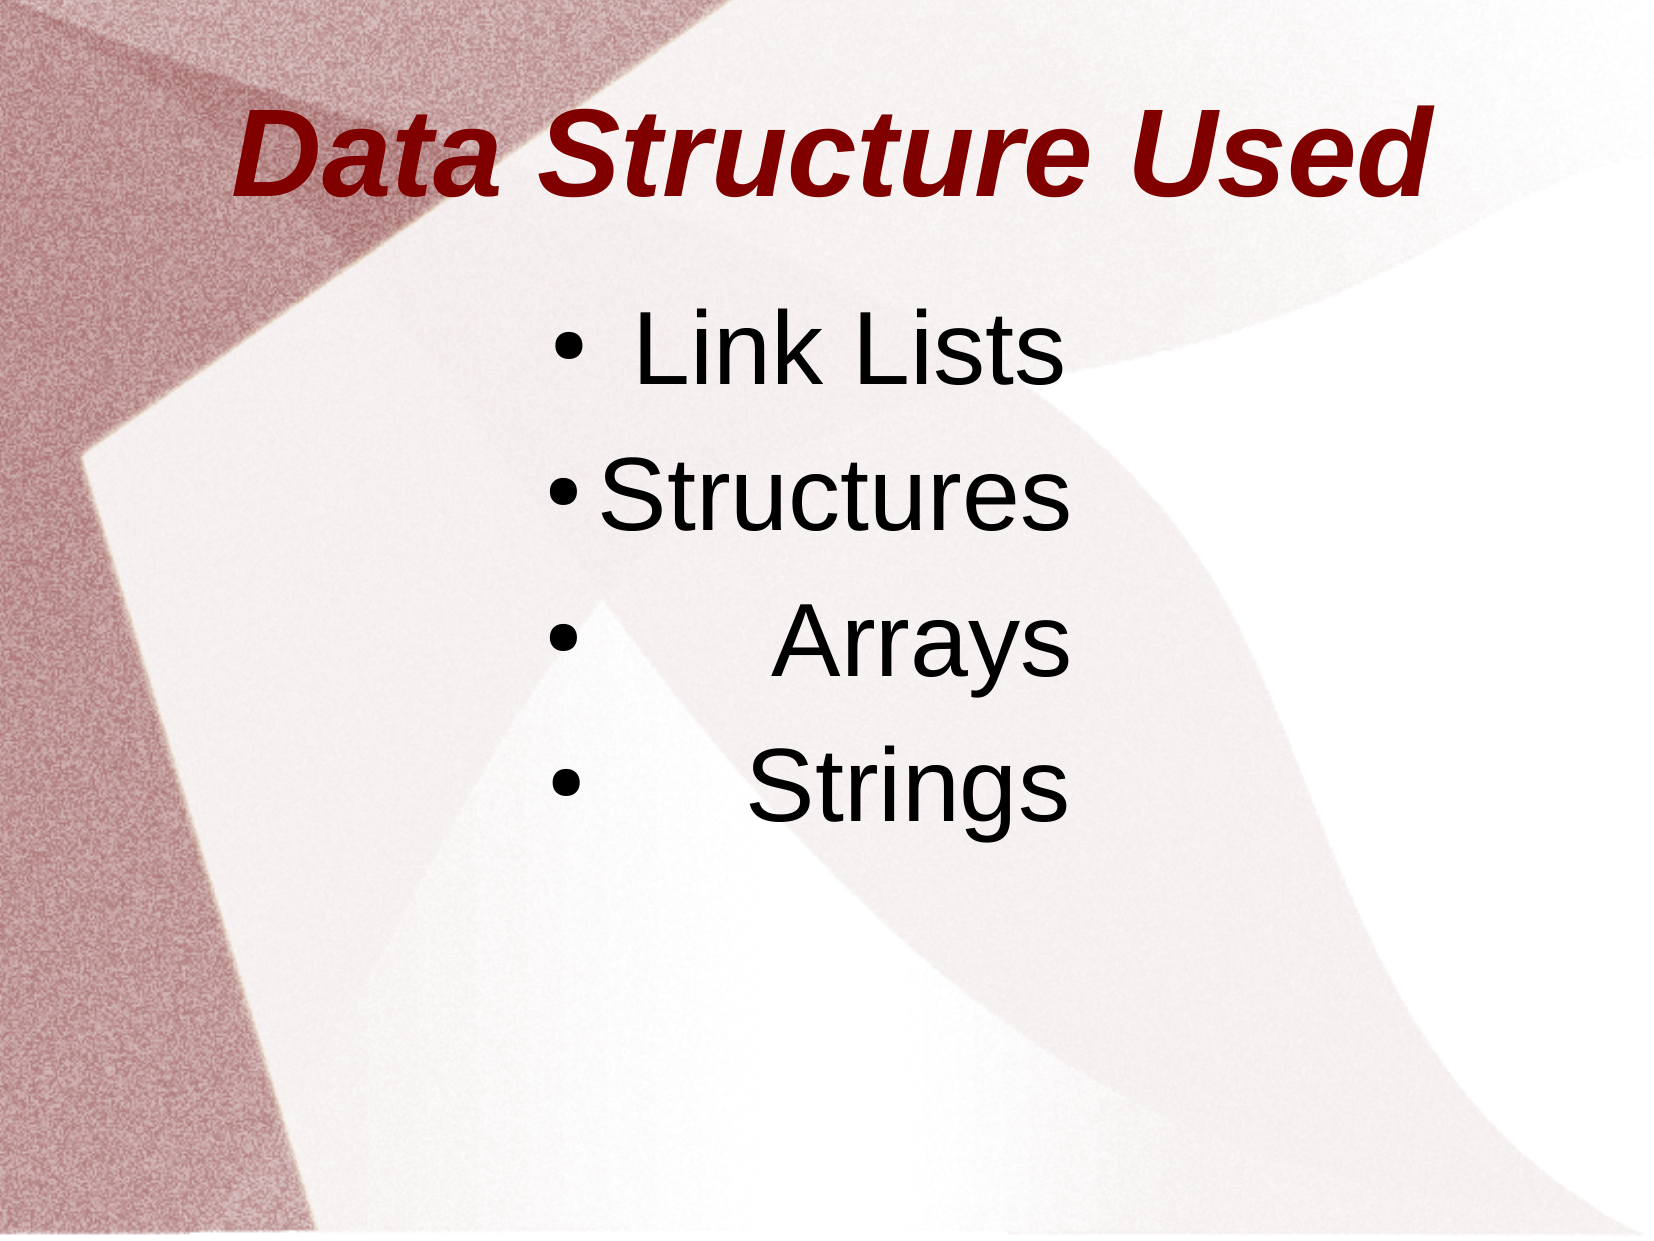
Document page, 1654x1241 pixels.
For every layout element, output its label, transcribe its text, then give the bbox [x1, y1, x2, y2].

title Data Structure Used [59, 49, 1607, 257]
list Link Lists Structures Arrays Strings [0, 290, 1601, 916]
picture [0, 0, 1654, 1241]
